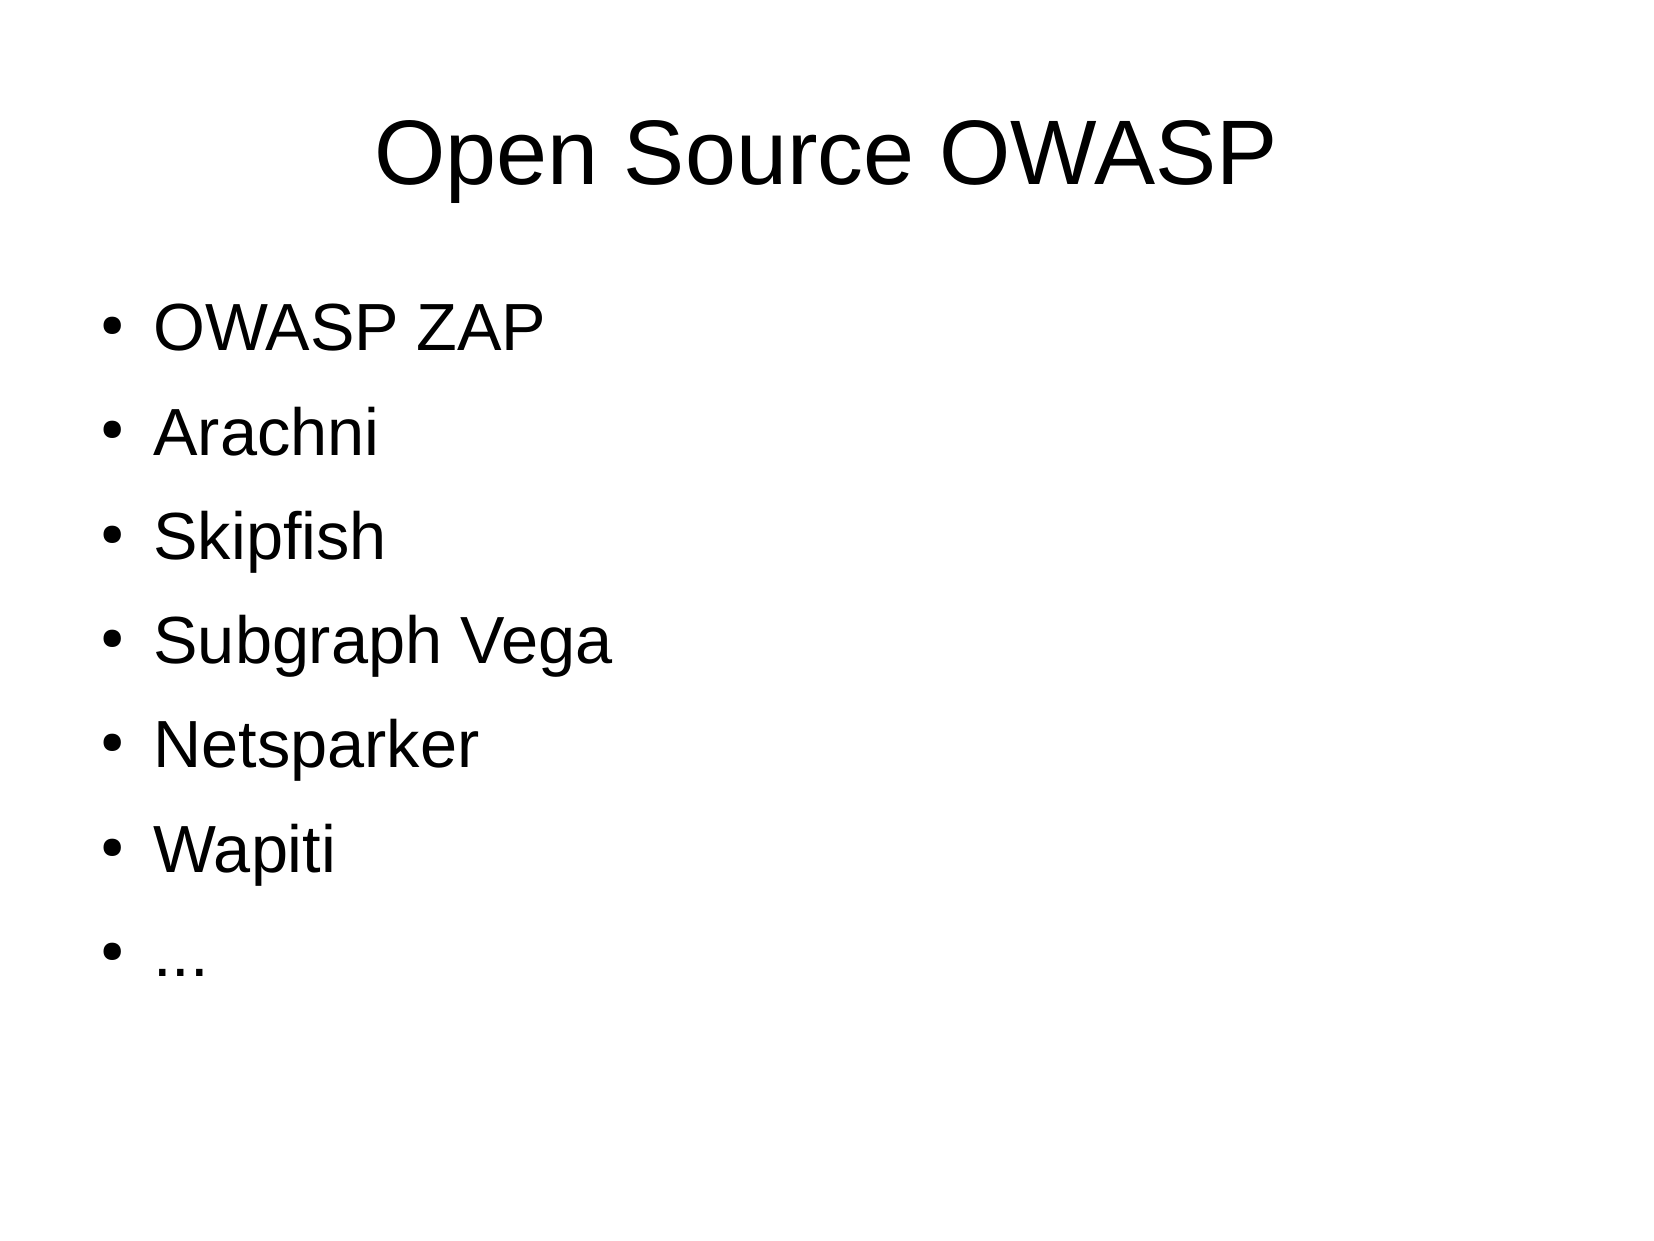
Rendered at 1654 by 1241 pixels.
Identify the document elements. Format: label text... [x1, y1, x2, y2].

title Open Source OWASP [82, 49, 1571, 257]
list OWASP ZAP Arachni Skipfish Subgraph Vega Netsparker Wapiti ... [82, 290, 1571, 1010]
